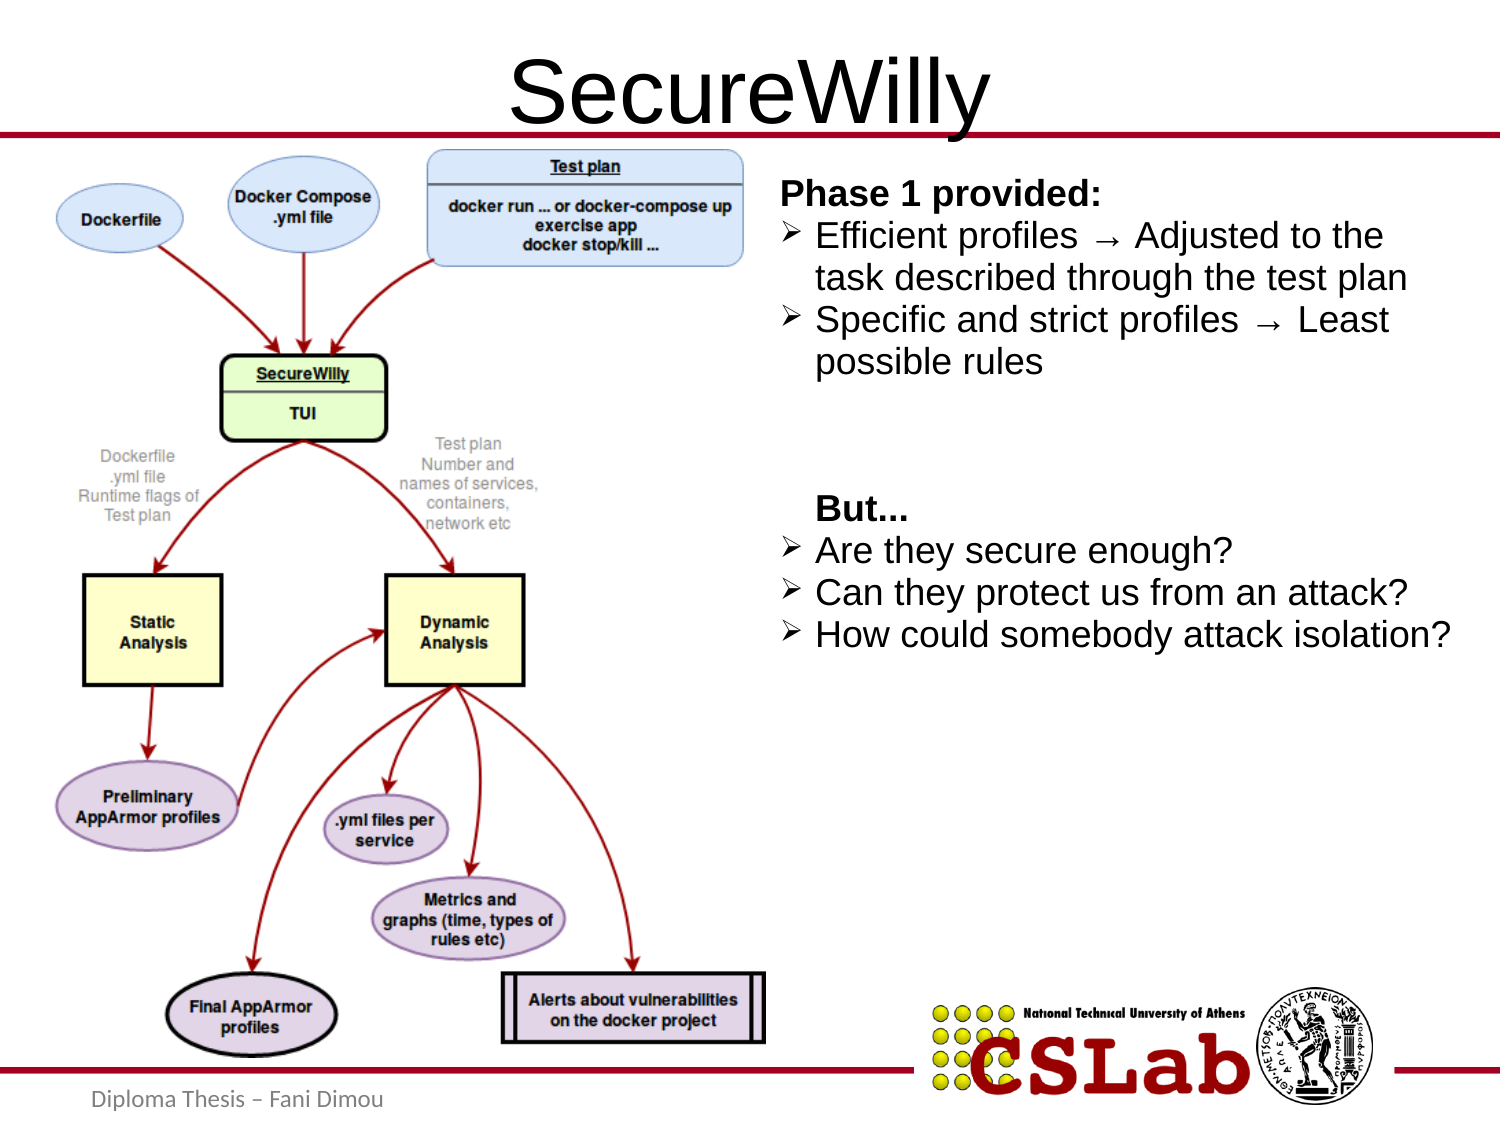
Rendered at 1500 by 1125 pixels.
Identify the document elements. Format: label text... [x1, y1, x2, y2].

text_box SecureWilly [74, 0, 1425, 180]
text_box But... Are they secure enough? Can they protect us from an attack? How could somebody attack isolation? [765, 479, 1471, 691]
text_box Phase 1 provided: Efficient profiles → Adjusted to the task described through the test plan Specific and strict profiles → Least possible rules [765, 164, 1471, 390]
picture [15, 149, 766, 1058]
picture [925, 987, 1373, 1105]
